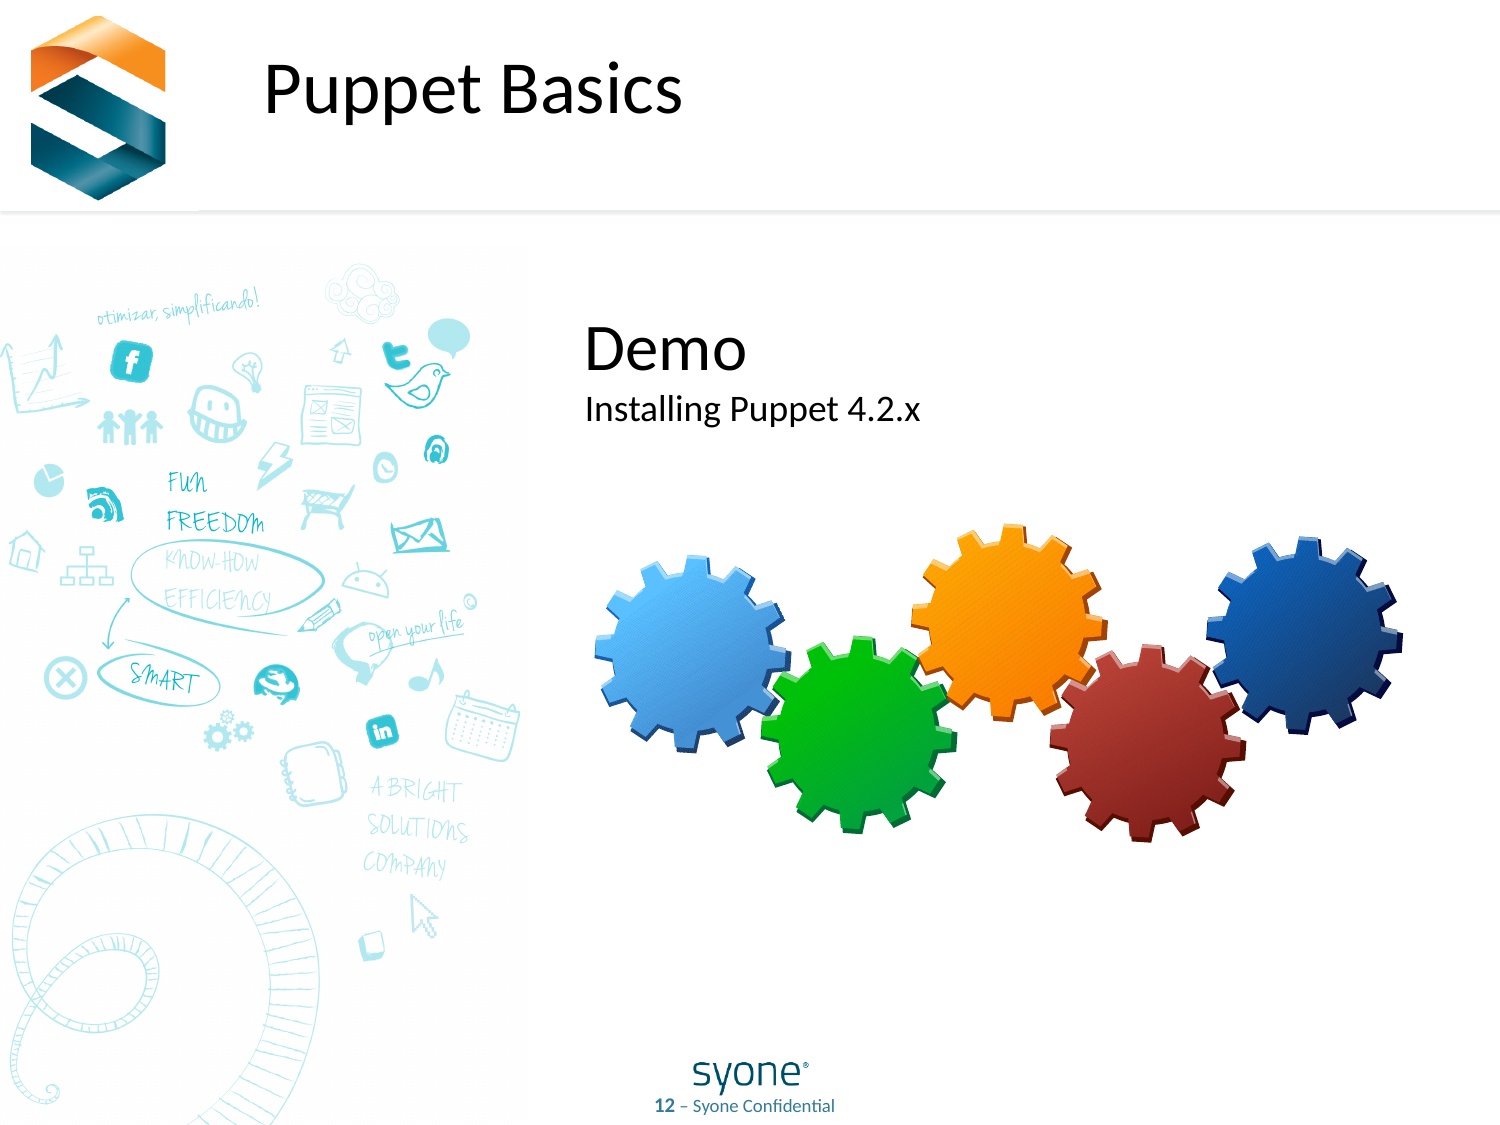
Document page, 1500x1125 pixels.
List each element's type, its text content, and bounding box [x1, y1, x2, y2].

title Demo Installing Puppet 4.2.x [569, 307, 1440, 425]
picture [687, 1056, 813, 1098]
picture [0, 245, 530, 1125]
picture [0, 0, 1500, 219]
title Puppet Basics [248, 37, 1355, 129]
picture [578, 507, 1420, 863]
